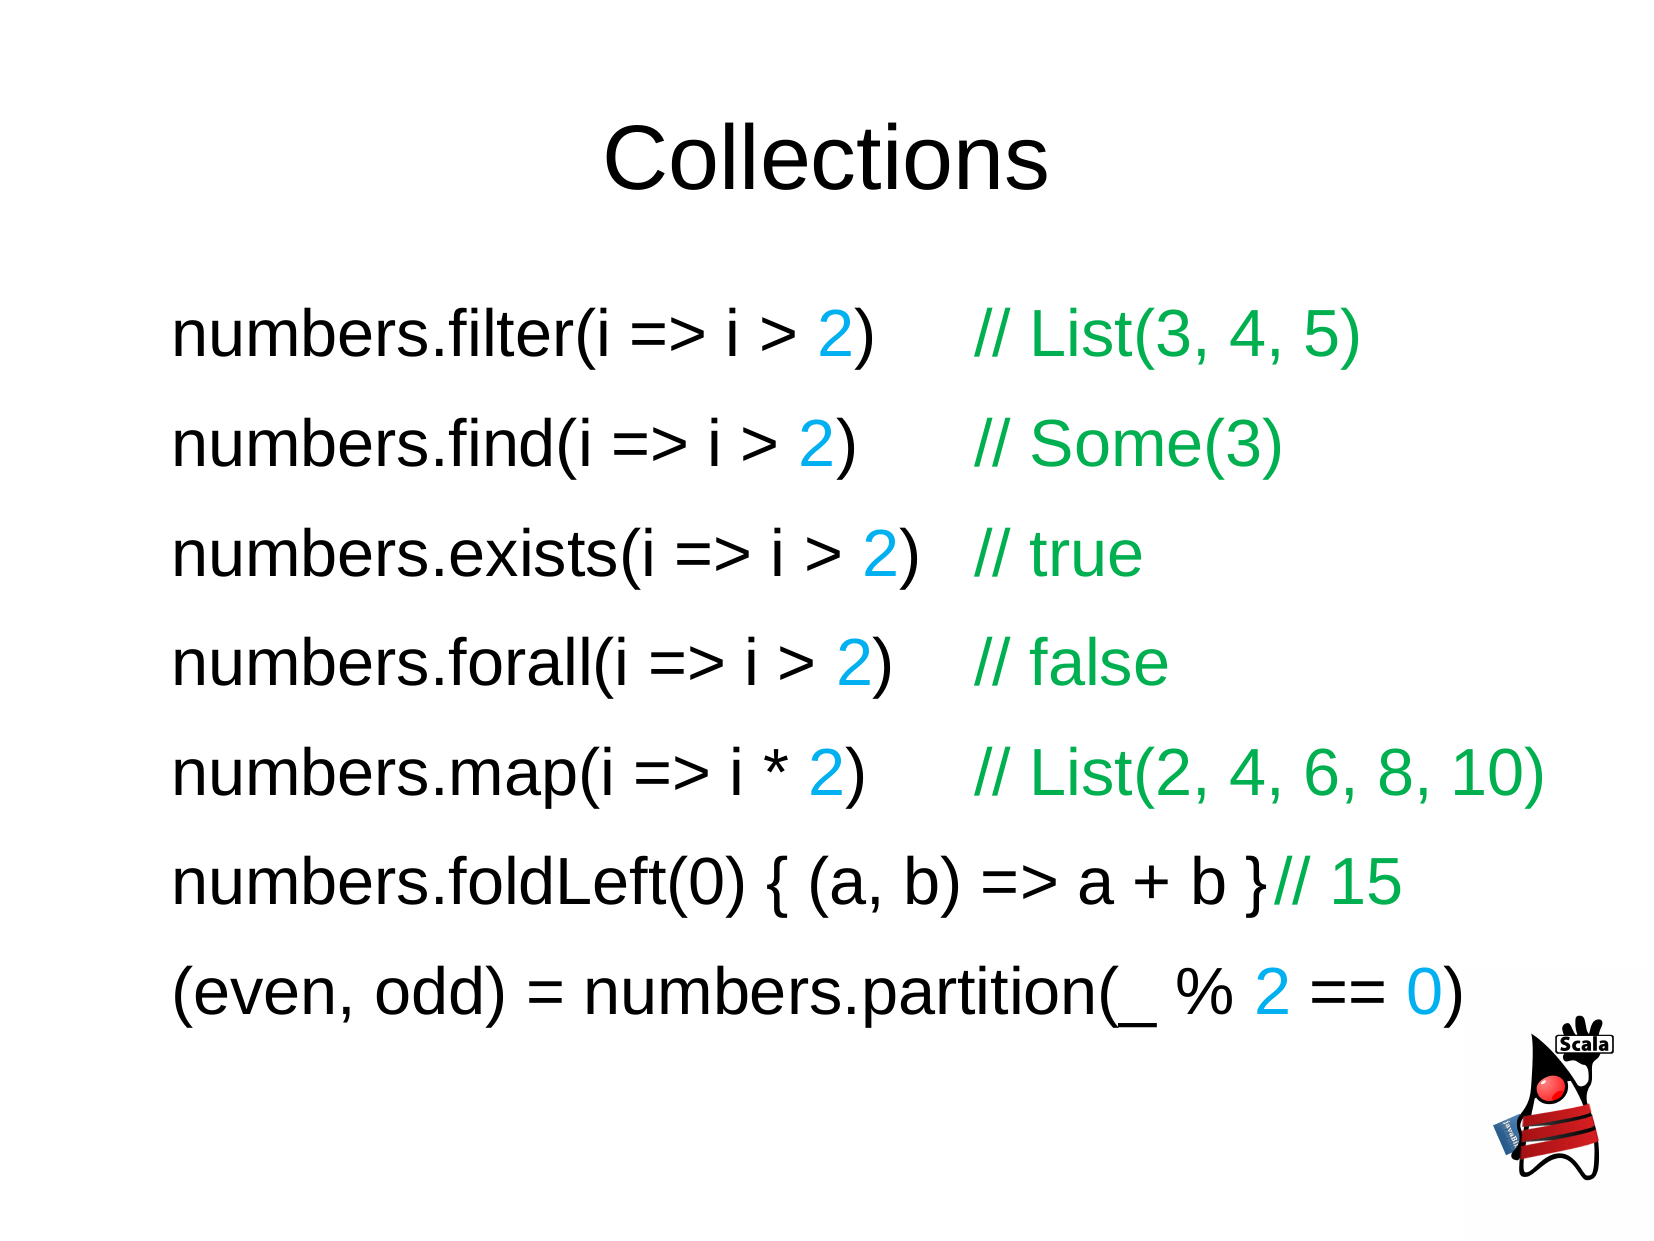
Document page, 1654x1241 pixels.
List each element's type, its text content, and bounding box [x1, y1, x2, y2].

title Collections [82, 56, 1571, 250]
list numbers.filter(i => i > 2) // List(3, 4, 5) numbers.find(i => i > 2) // Some(3) numbers.exists(i => i > 2) // true numbers.forall(i => i > 2) // false numbers.map(i => i * 2) // List(2, 4, 6, 8, 10) numbers.foldLeft(0) { (a, b) => a + b } // 15 (even, odd) = numbers.partition(_ % 2 == 0) [82, 290, 1571, 1109]
